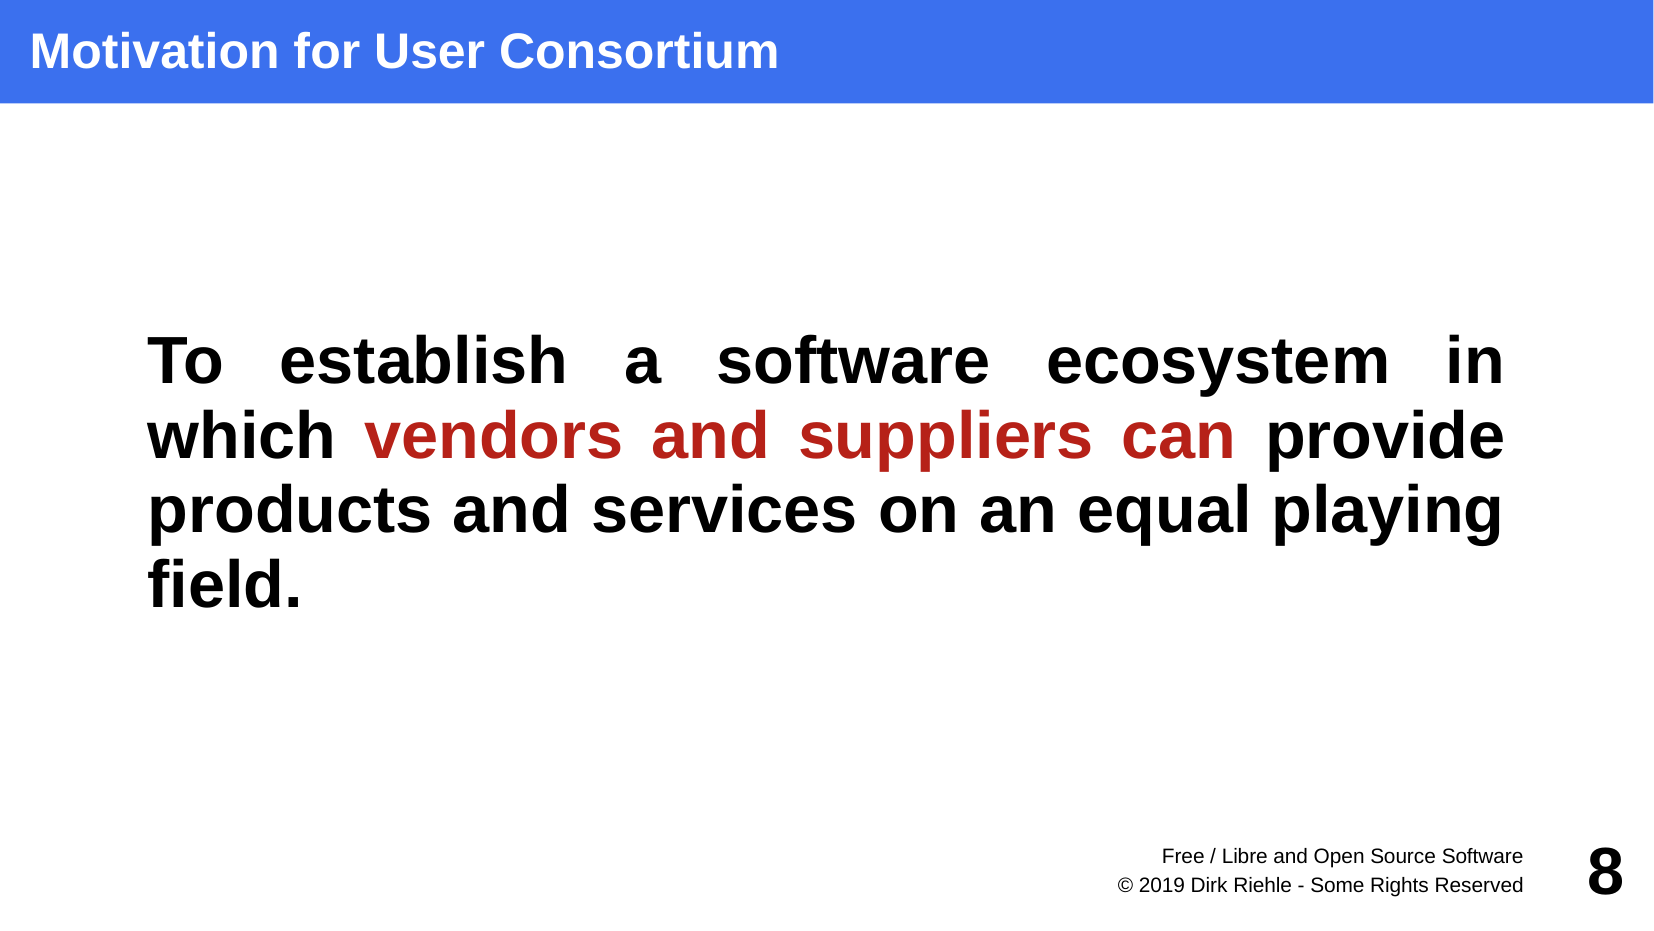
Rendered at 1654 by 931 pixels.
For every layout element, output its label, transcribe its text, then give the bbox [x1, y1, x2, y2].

subtitle To establish a software ecosystem in which vendors and suppliers can provide products and services on an equal playing field. [29, 132, 1625, 813]
title Motivation for User Consortium [0, 0, 1654, 104]
